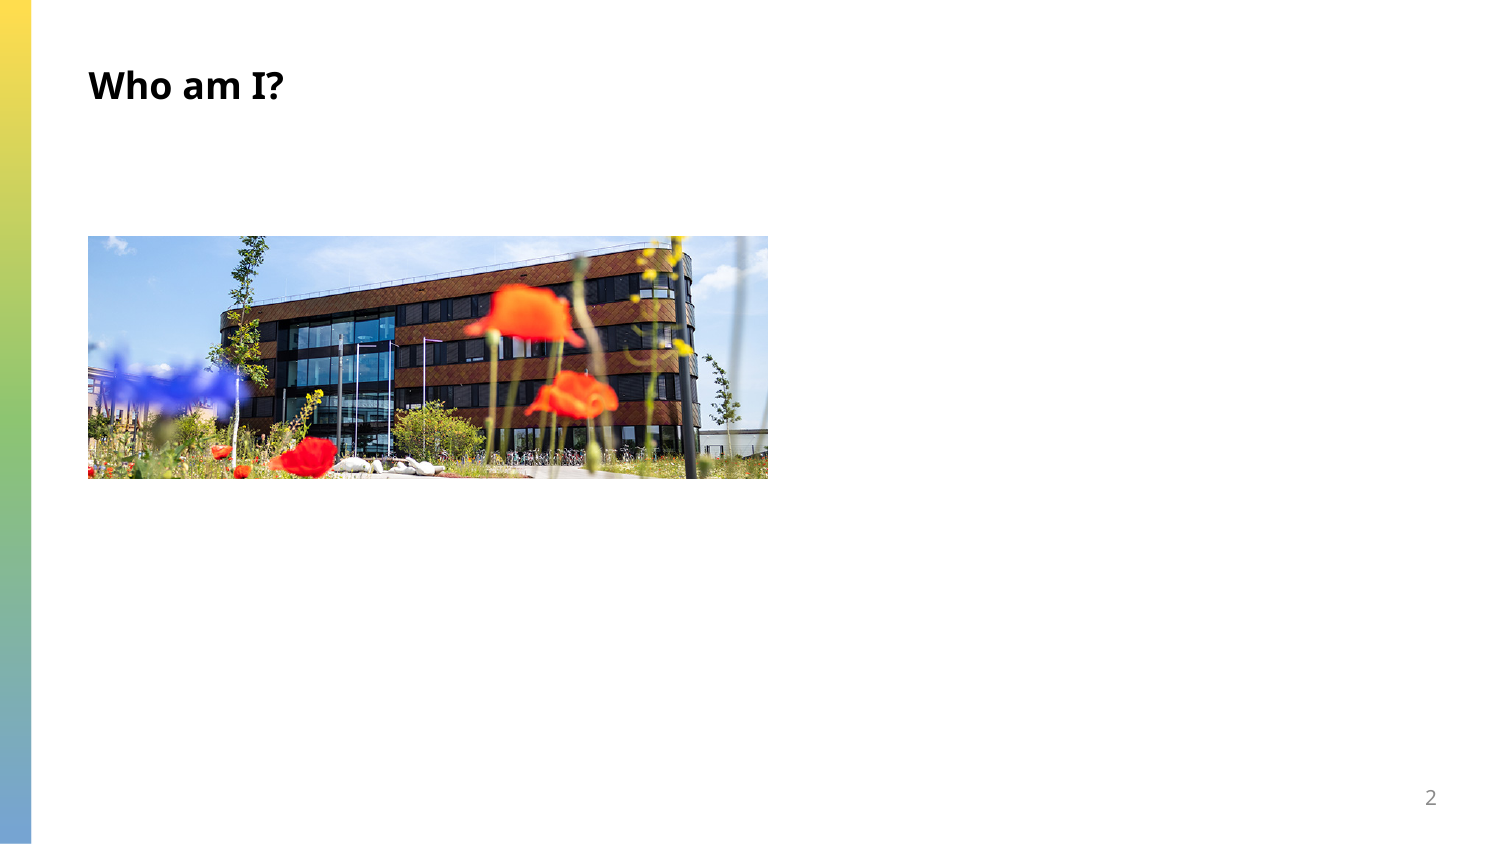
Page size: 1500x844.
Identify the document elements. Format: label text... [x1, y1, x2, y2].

picture [0, 0, 1500, 844]
list Who am I? [88, 61, 1442, 157]
